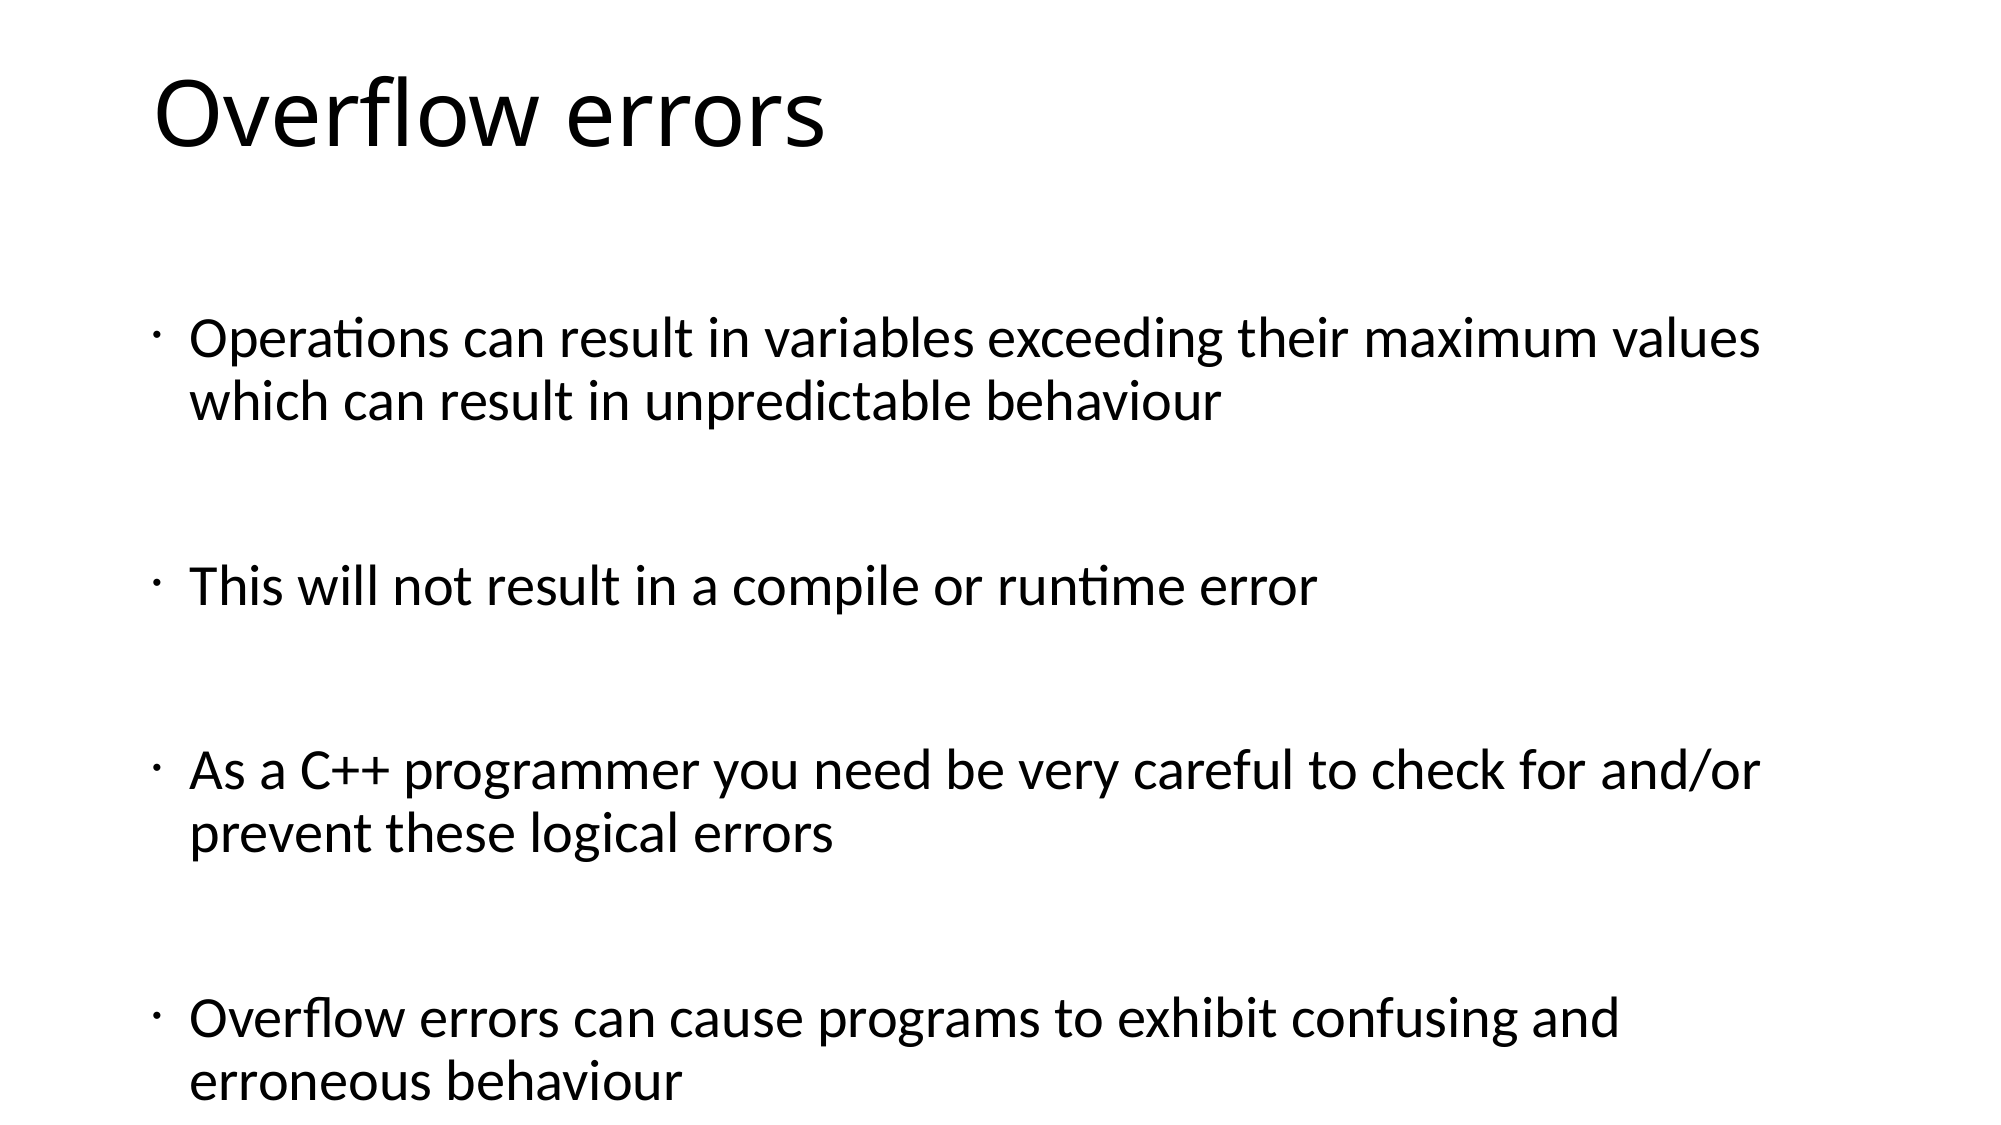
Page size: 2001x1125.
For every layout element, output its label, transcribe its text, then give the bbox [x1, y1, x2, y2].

list Operations can result in variables exceeding their maximum values which can result in unpredictable behaviour This will not result in a compile or runtime error As a C++ programmer you need be very careful to check for and/or prevent these logical errors Overflow errors can cause programs to exhibit confusing and erroneous behaviour [137, 299, 1863, 1014]
title Overflow errors [137, 59, 1863, 278]
footer [662, 1042, 1338, 1103]
